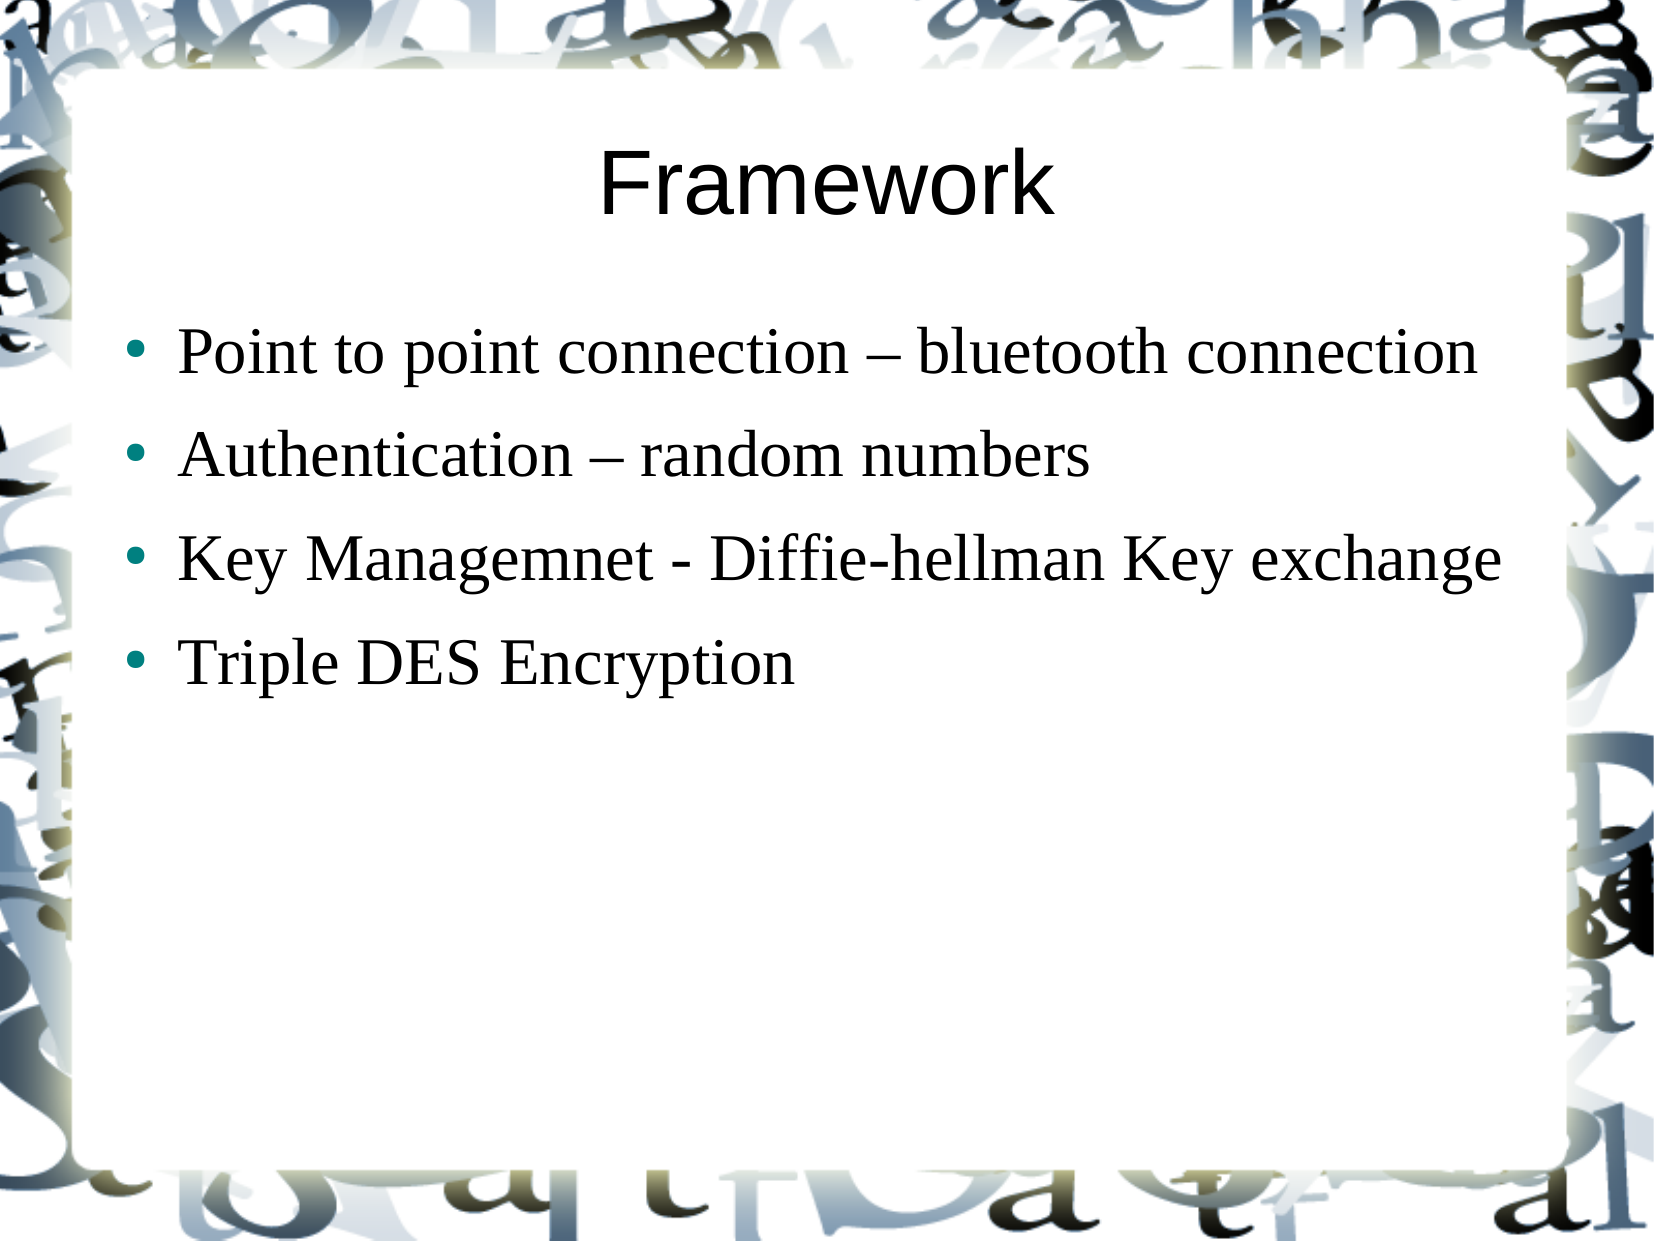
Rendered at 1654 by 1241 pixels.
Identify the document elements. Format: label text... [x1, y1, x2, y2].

title Framework [82, 78, 1571, 287]
list Point to point connection – bluetooth connection Authentication – random numbers Key Managemnet - Diffie-hellman Key exchange Triple DES Encryption [106, 313, 1530, 1028]
picture [0, 0, 1654, 1241]
